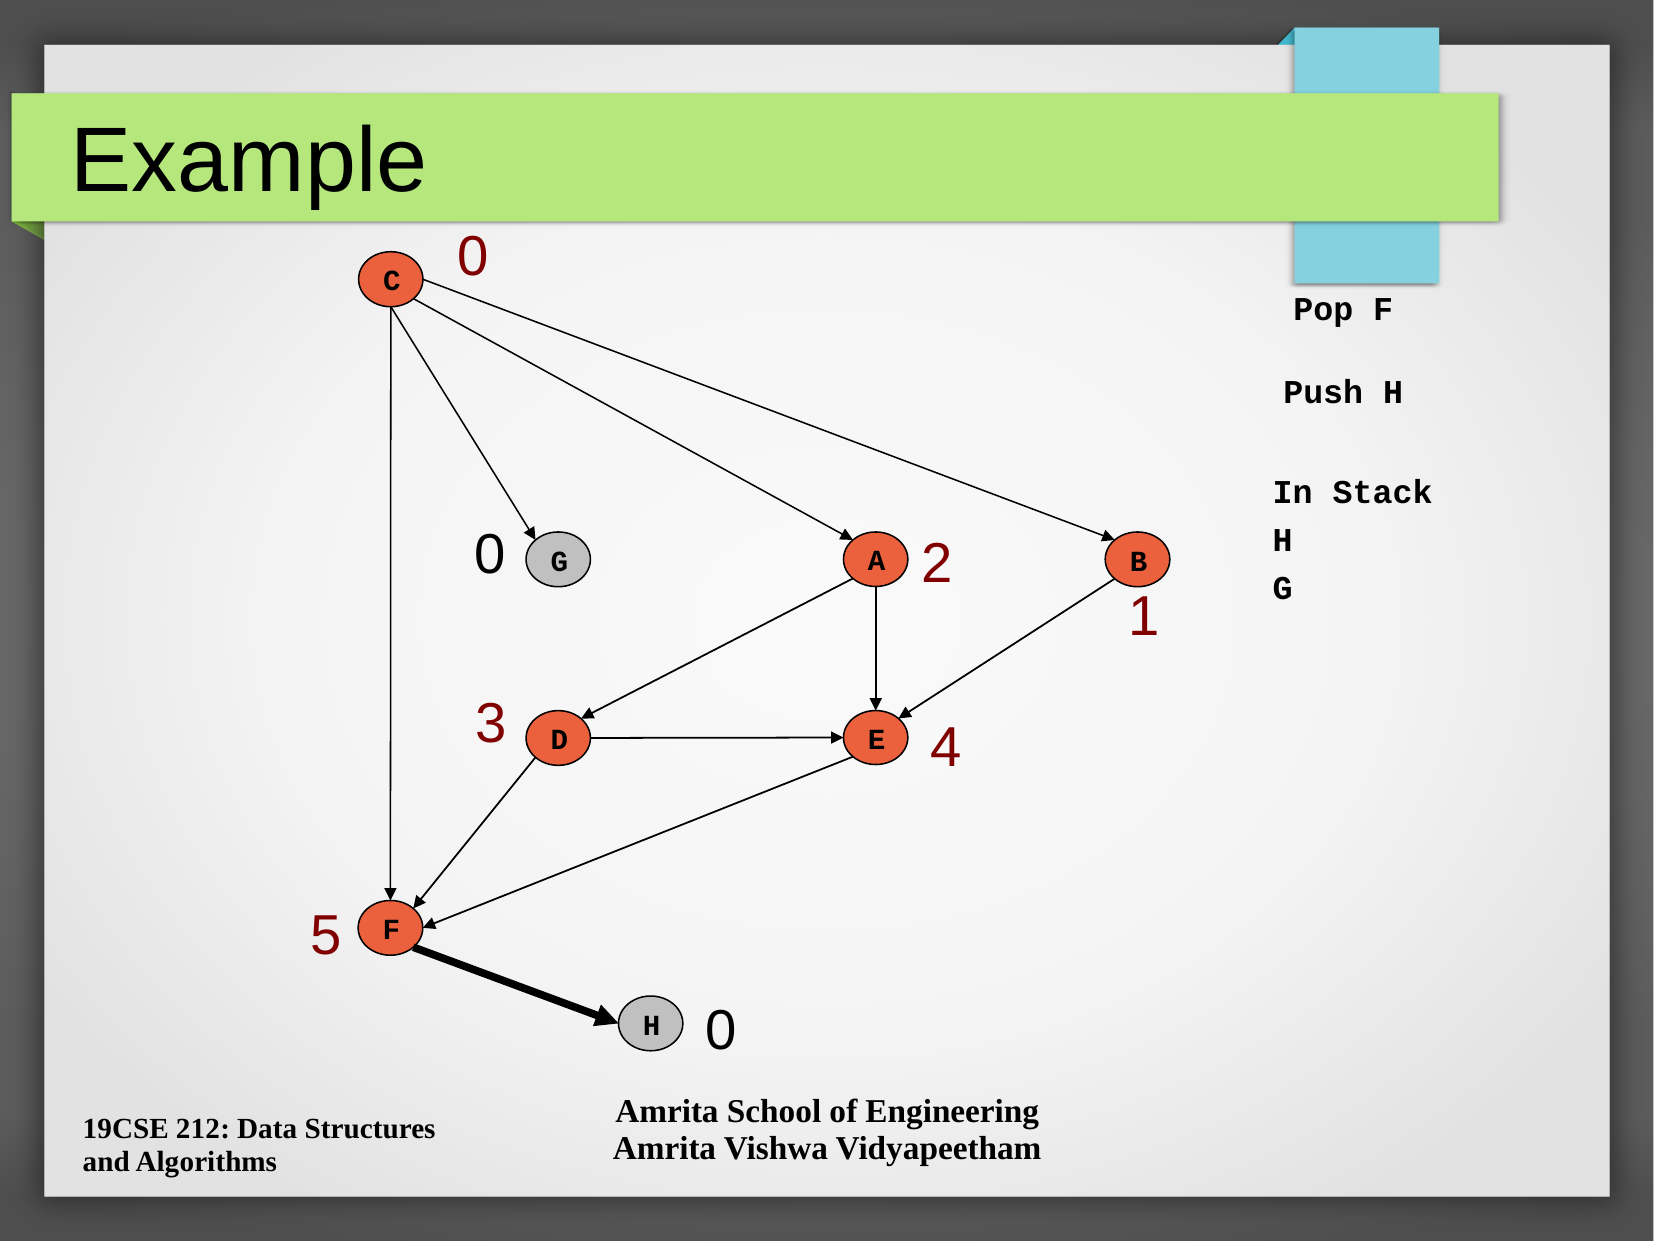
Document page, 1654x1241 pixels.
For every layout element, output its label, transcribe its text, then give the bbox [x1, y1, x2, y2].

text_box 1 [1113, 572, 1182, 656]
text_box B [1105, 531, 1170, 578]
text_box 5 [295, 890, 364, 975]
text_box E [843, 710, 908, 765]
text_box 0 [443, 211, 511, 296]
text_box 2 [906, 518, 975, 603]
text_box G [528, 531, 591, 587]
text_box In Stack H G [1257, 454, 1448, 614]
text_box 3 [460, 679, 529, 763]
text_box Push H [1268, 354, 1419, 418]
text_box 0 [459, 510, 528, 595]
text_box Pop F [1278, 271, 1409, 335]
text_box C [358, 251, 423, 307]
text_box D [529, 710, 591, 766]
text_box 0 [690, 986, 751, 1070]
text_box A [843, 531, 906, 587]
text_box H [618, 996, 683, 1051]
title Example [70, 106, 1229, 213]
text_box 4 [915, 702, 984, 787]
text_box F [364, 900, 423, 956]
picture [0, 0, 1654, 1241]
